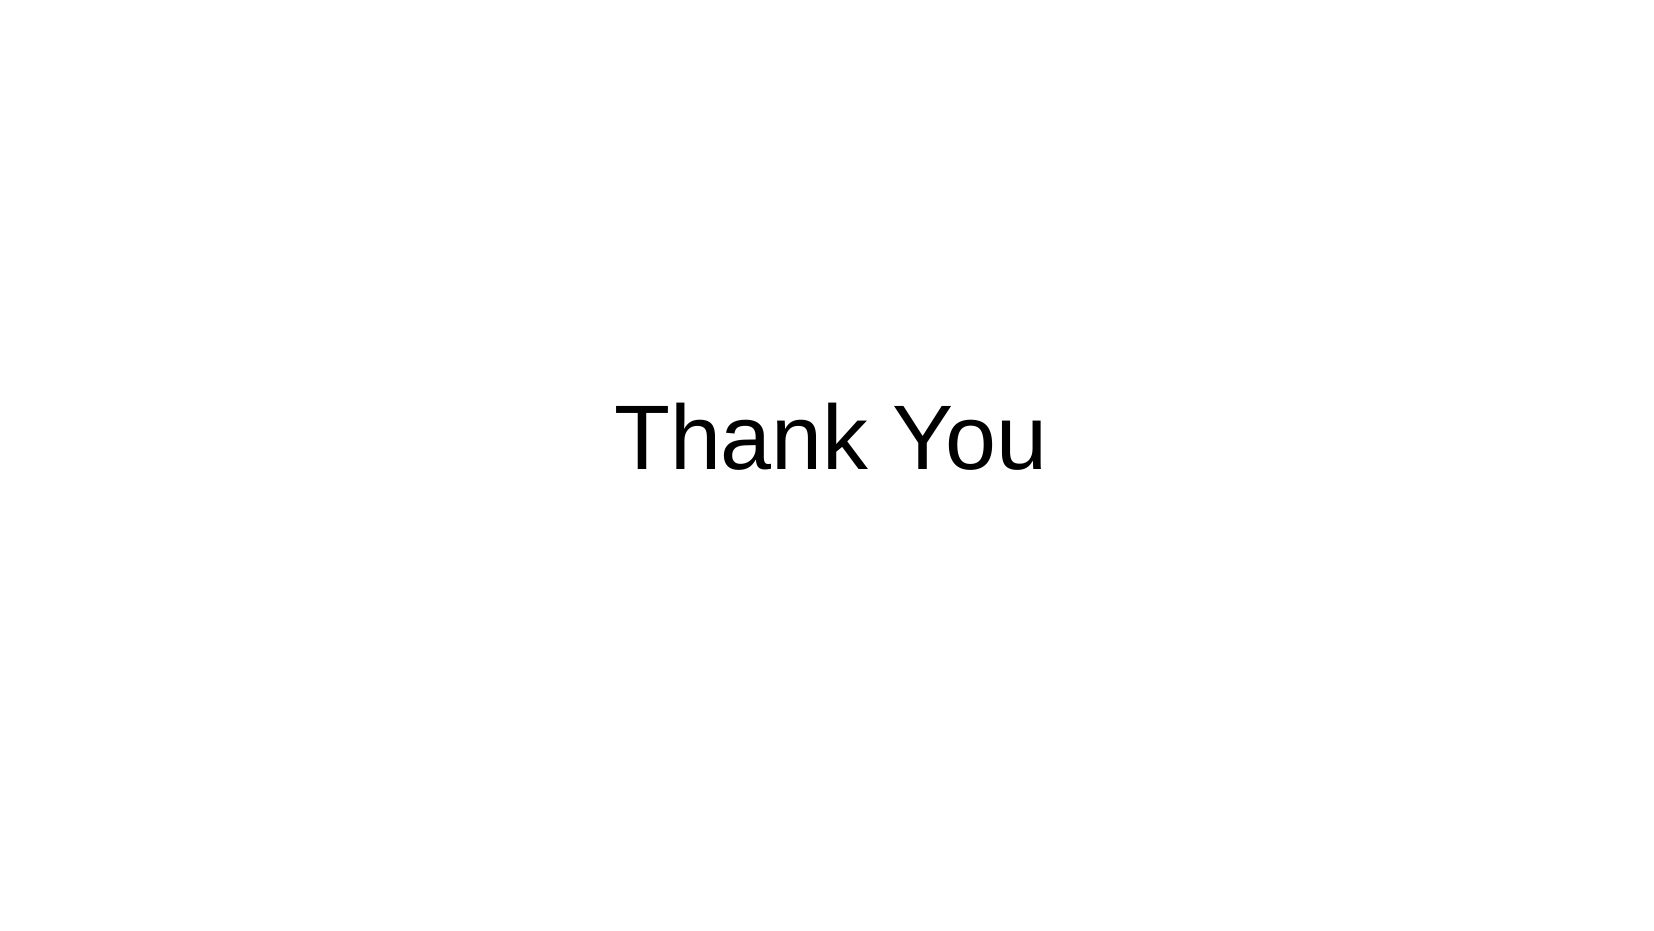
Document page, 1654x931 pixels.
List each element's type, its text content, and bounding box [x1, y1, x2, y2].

title Thank You [86, 360, 1576, 516]
